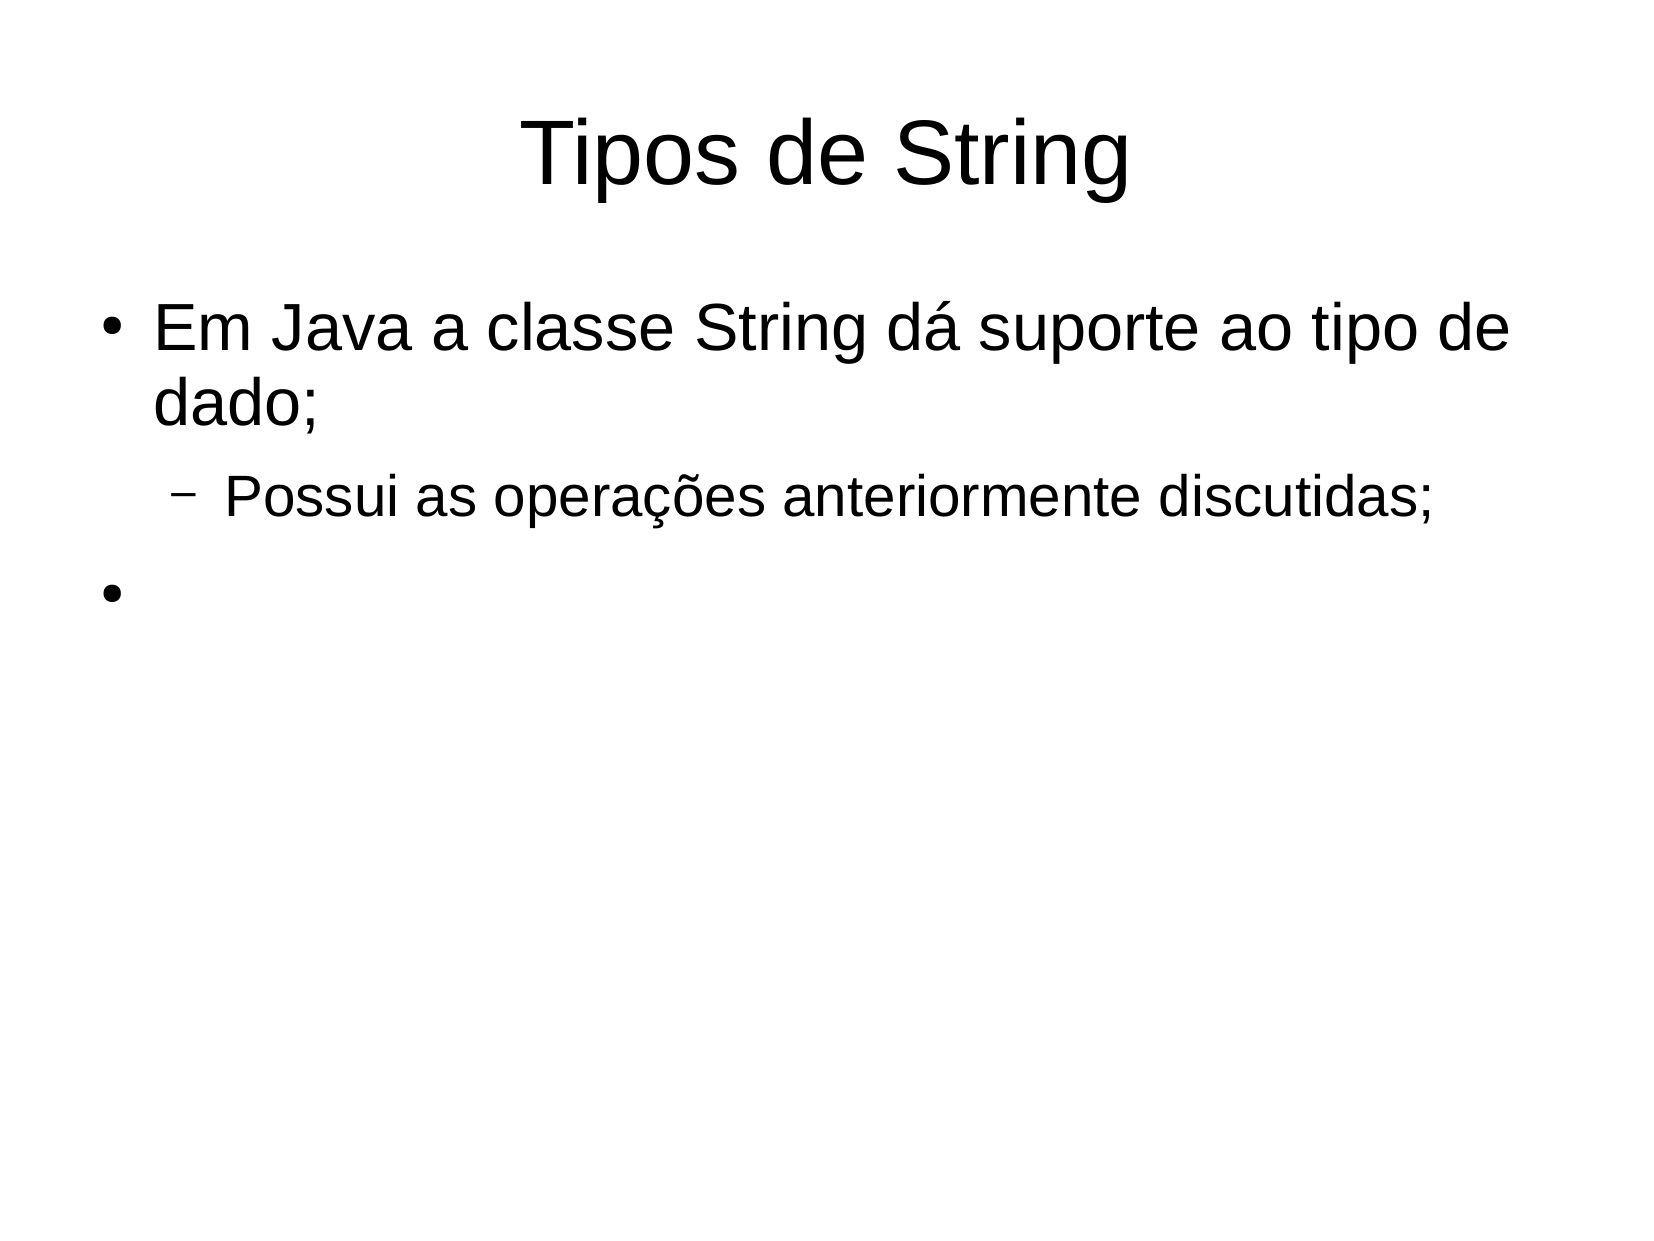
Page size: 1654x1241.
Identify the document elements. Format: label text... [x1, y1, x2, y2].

title Tipos de String [82, 49, 1571, 257]
list Em Java a classe String dá suporte ao tipo de dado; Possui as operações anteriormente discutidas; [82, 290, 1571, 1010]
